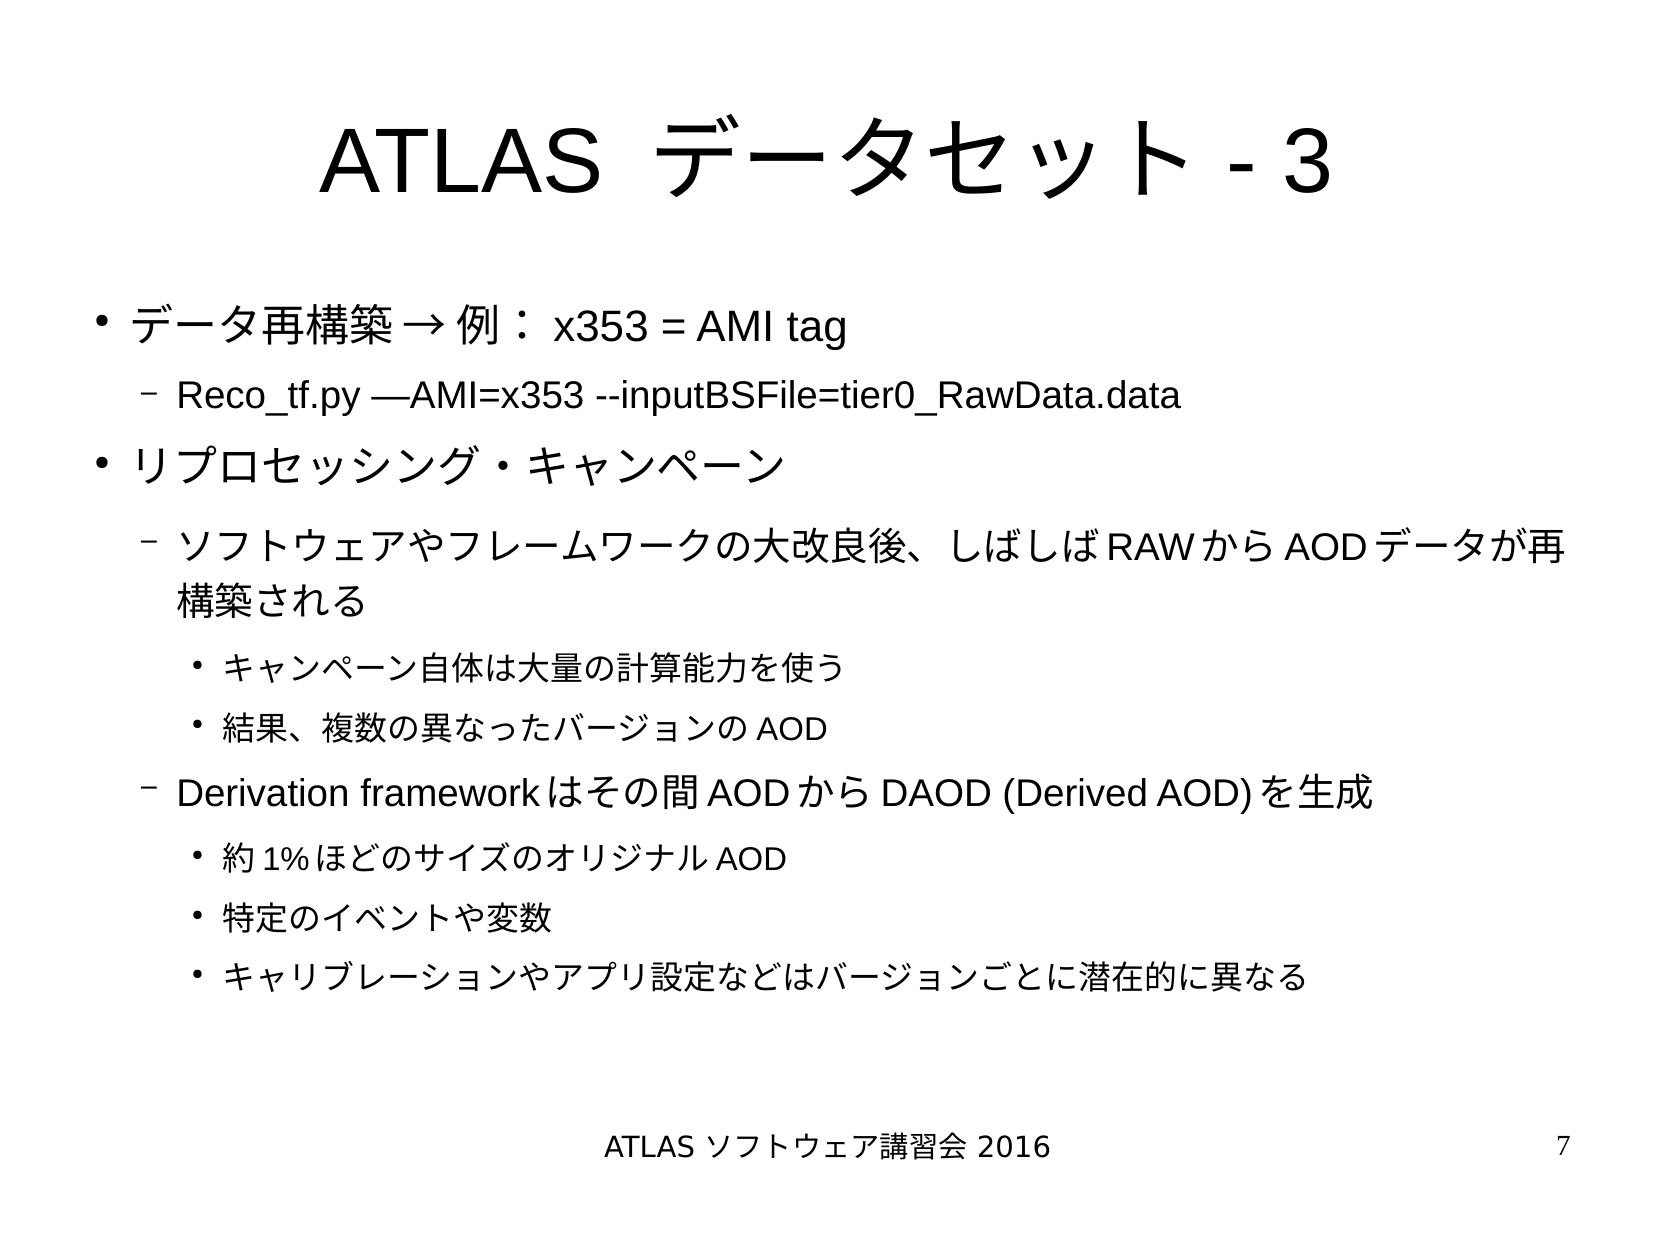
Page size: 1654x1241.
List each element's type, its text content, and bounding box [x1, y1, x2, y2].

list データ再構築 → 例：x353 = AMI tag Reco_tf.py —AMI=x353 --inputBSFile=tier0_RawData.data リプロセッシング・キャンペーン ソフトウェアやフレームワークの大改良後、しばしばRAWからAODデータが再構築される キャンペーン自体は大量の計算能力を使う 結果、複数の異なったバージョンのAOD Derivation frameworkはその間AODからDAOD (Derived AOD)を生成 約1%ほどのサイズのオリジナルAOD 特定のイベントや変数 キャリブレーションやアプリ設定などはバージョンごとに潜在的に異なる [82, 290, 1571, 1010]
title ATLAS データセット- 3 [82, 49, 1571, 257]
